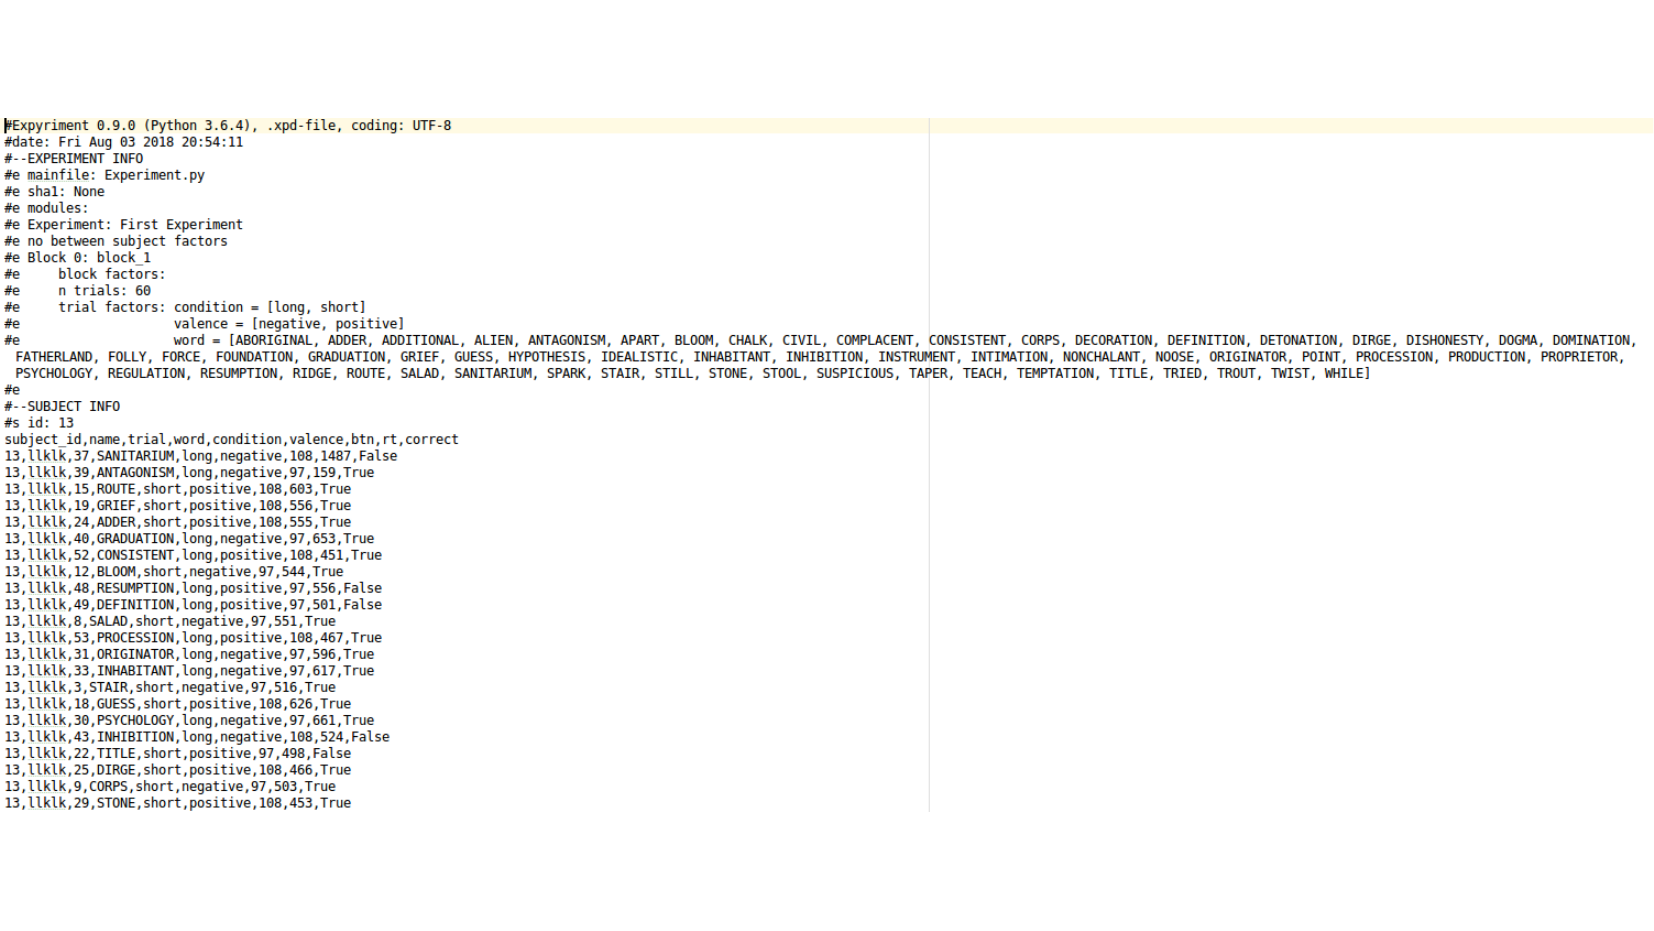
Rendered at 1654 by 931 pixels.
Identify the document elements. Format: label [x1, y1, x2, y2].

picture [0, 118, 1654, 812]
